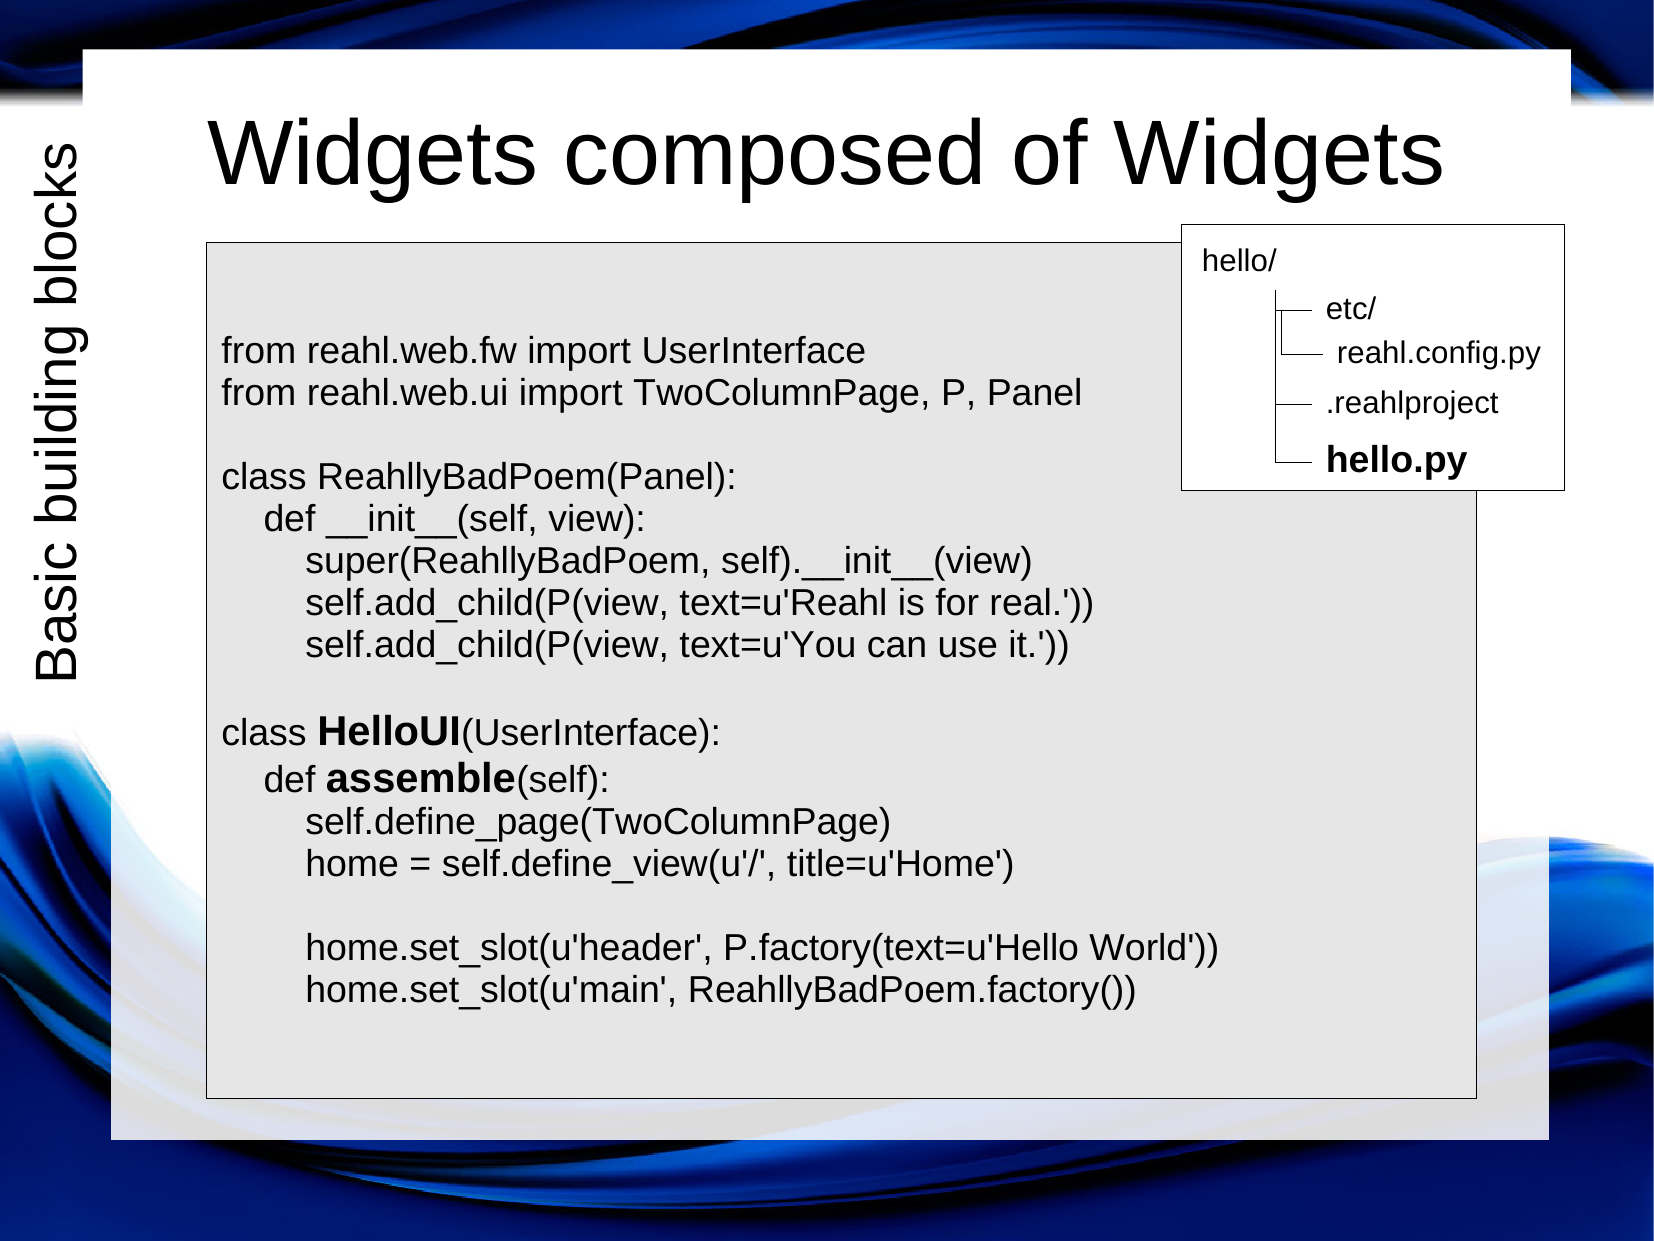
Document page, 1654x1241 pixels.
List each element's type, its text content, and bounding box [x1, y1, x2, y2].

text_box .reahlproject [1311, 377, 1536, 432]
text_box hello/ [1187, 236, 1365, 291]
text_box etc/ [1311, 283, 1489, 338]
text_box [1282, 311, 1322, 354]
text_box hello.py [1311, 431, 1489, 495]
title Basic building blocks [0, 29, 130, 798]
text_box from reahl.web.fw import UserInterface from reahl.web.ui import TwoColumnPage, P, Panel class ReahllyBadPoem(Panel): def __init__(self, view): super(ReahllyBadPoem, self).__init__(view) self.add_child(P(view, text=u'Reahl is for real.')) self.add_child(P(view, text=u'You can use it.')) class HelloUI(UserInterface): def assemble(self): self.define_page(TwoColumnPage) home = self.define_view(u'/', title=u'Home') home.set_slot(u'header', P.factory(text=u'Hello World')) home.set_slot(u'main', ReahllyBadPoem.factory()) [206, 242, 1477, 1099]
title Widgets composed of Widgets [130, 49, 1571, 257]
text_box reahl.config.py [1322, 327, 1565, 382]
text_box [1489, 382, 1565, 491]
text_box [1181, 224, 1565, 491]
text_box [1276, 405, 1311, 462]
text_box [1276, 291, 1311, 310]
text_box [1276, 311, 1322, 404]
picture [0, 0, 1654, 1241]
